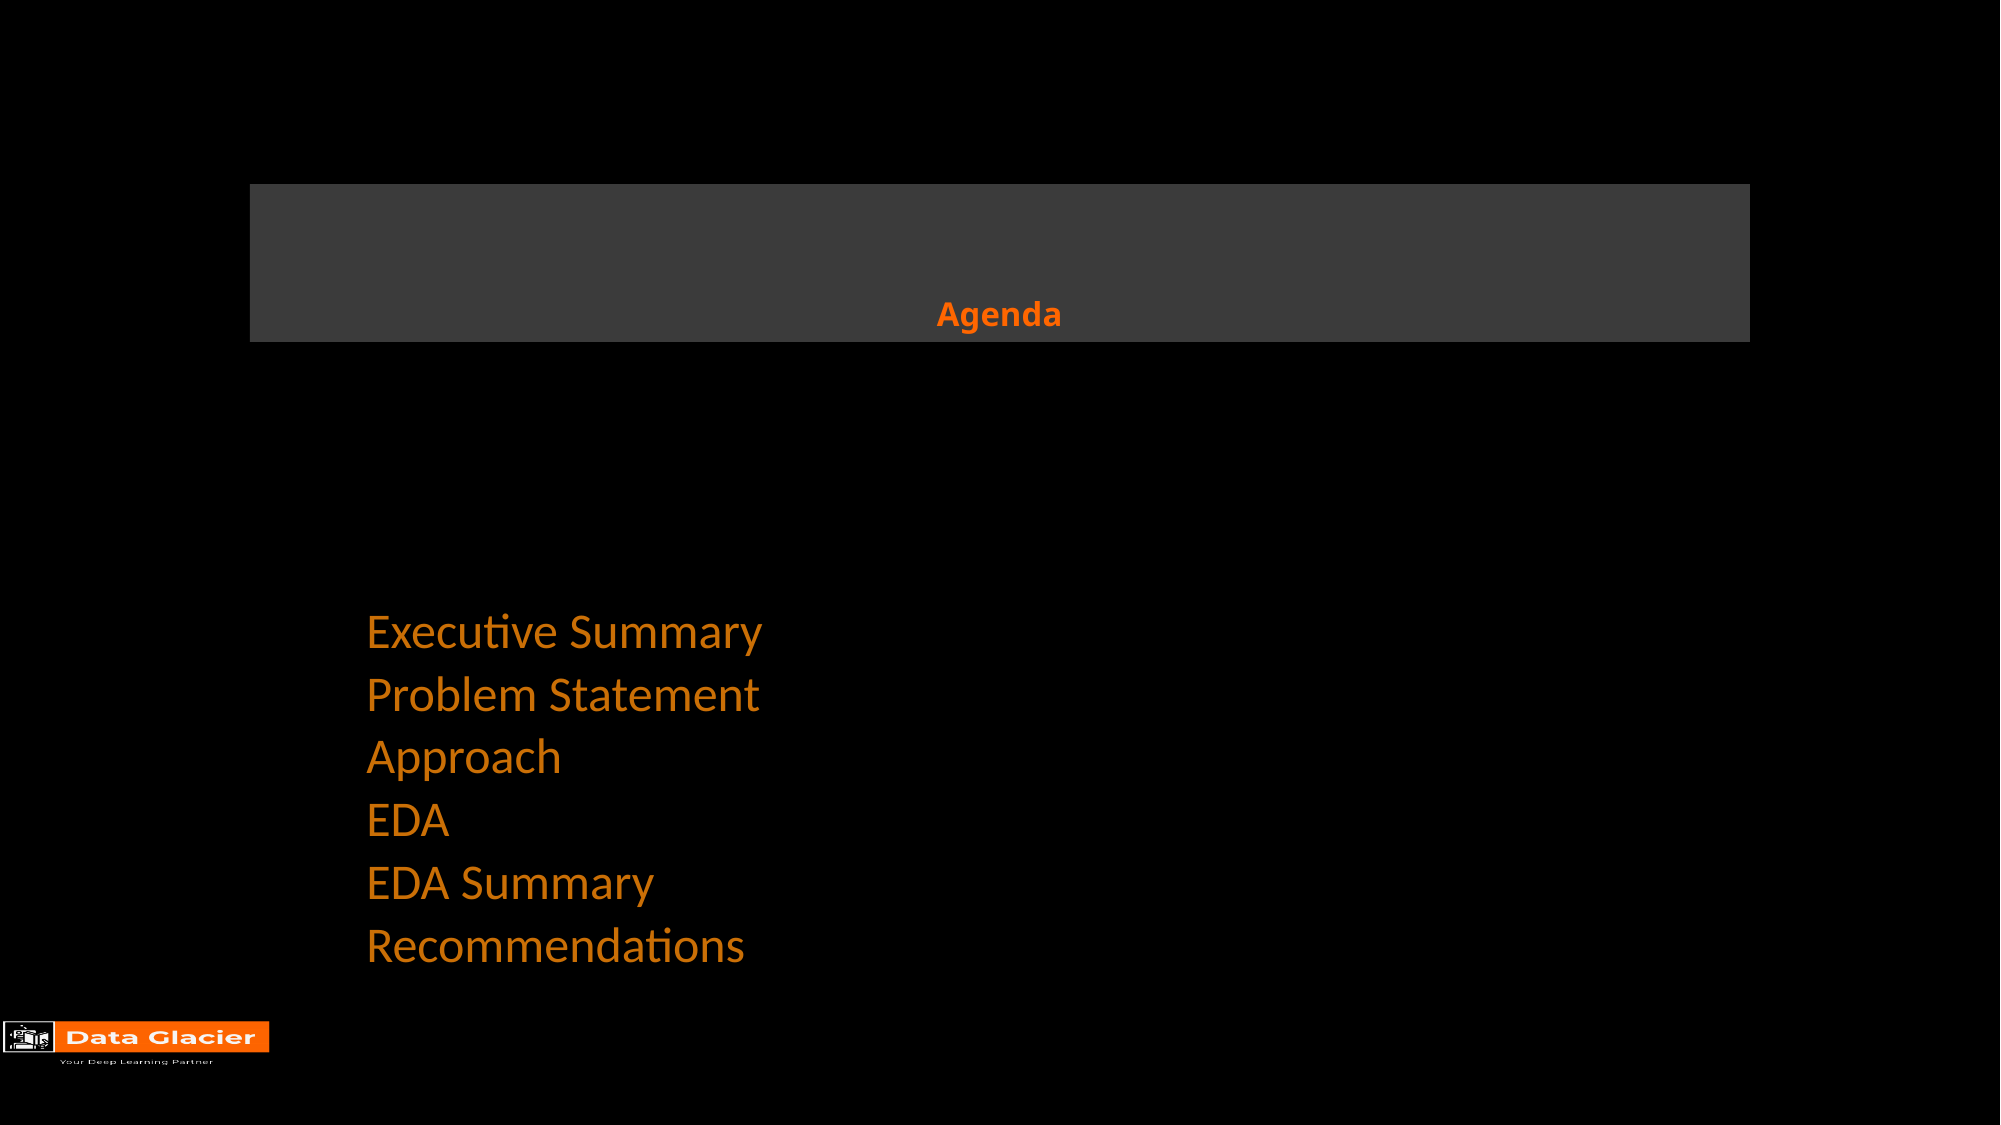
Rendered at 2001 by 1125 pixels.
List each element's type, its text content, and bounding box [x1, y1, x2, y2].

picture [0, 961, 272, 1125]
subtitle Executive Summary Problem Statement Approach EDA EDA Summary Recommendations [249, 417, 1750, 1005]
title Agenda [249, 184, 1750, 342]
